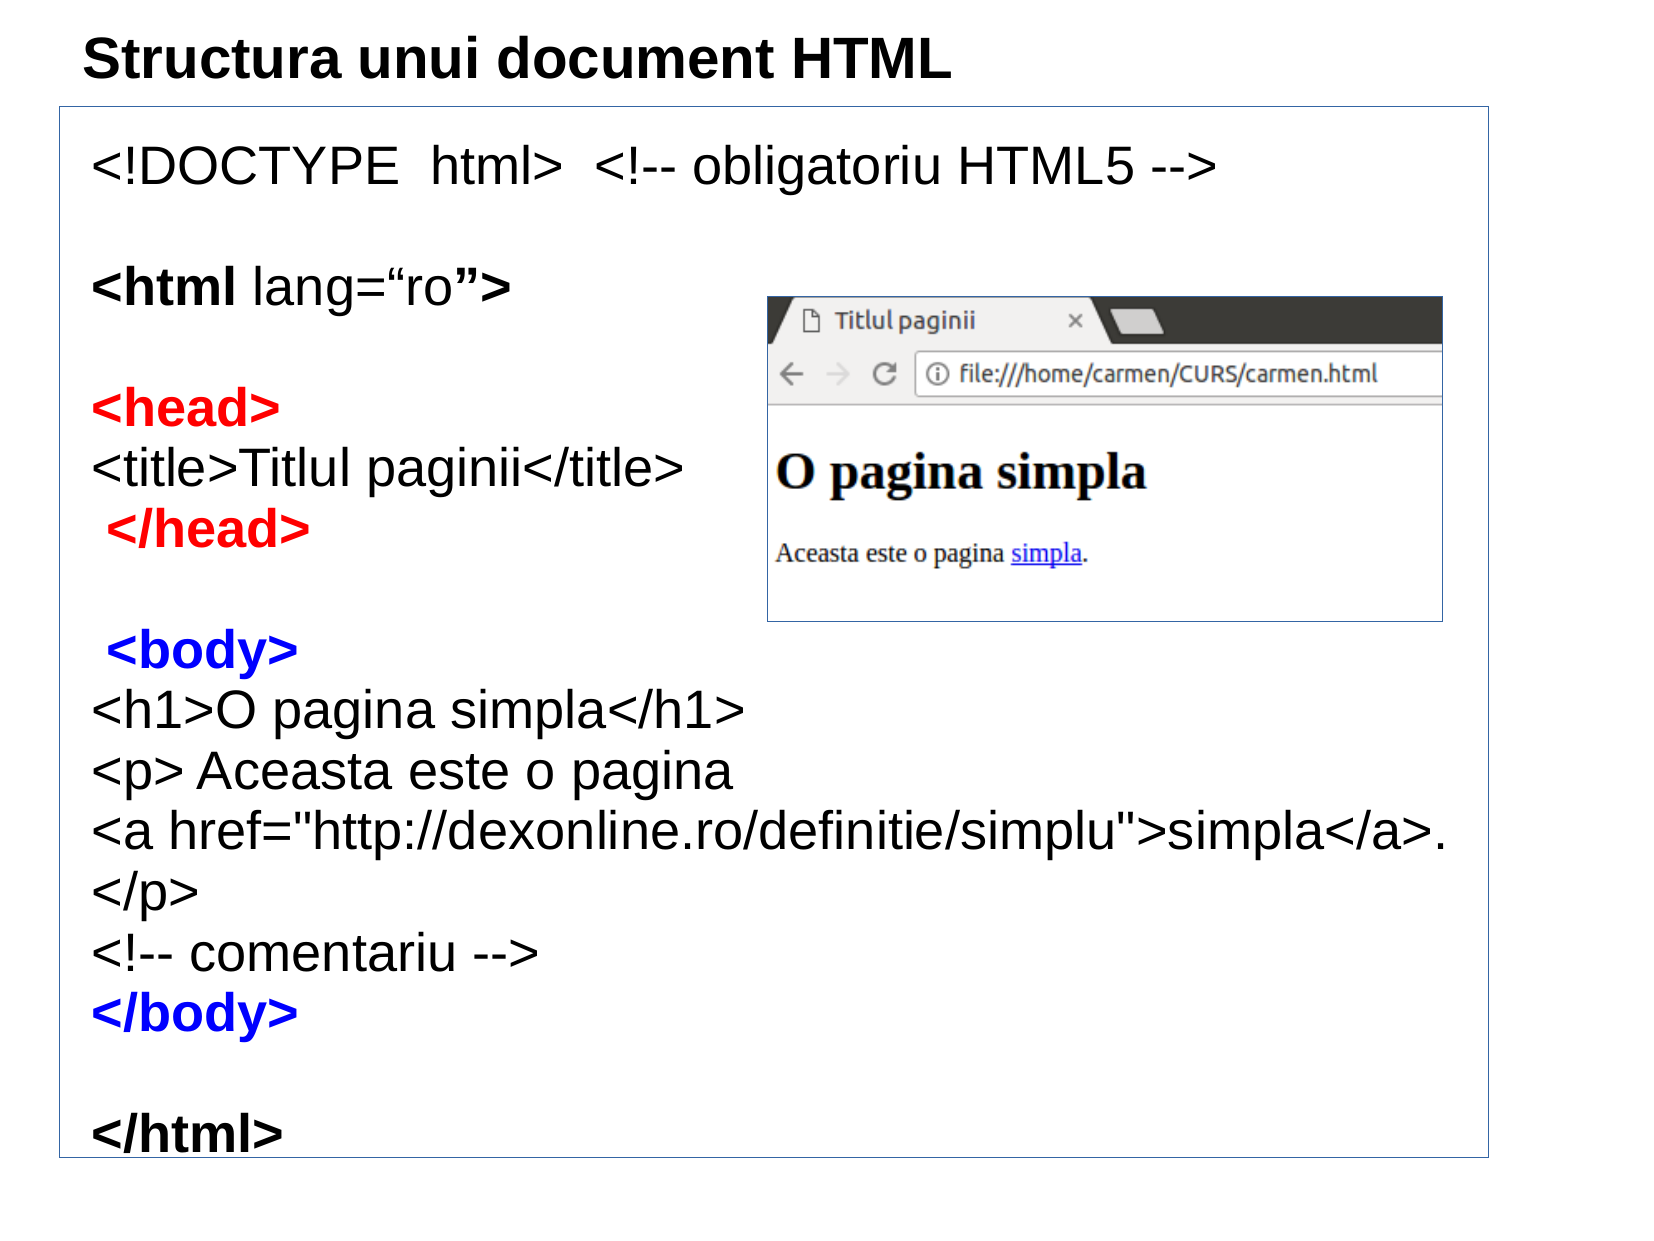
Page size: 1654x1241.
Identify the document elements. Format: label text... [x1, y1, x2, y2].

text_box [59, 106, 1489, 1158]
text_box <!DOCTYPE html> <!-- obligatoriu HTML5 --> <html lang=“ro”> <head> <title>Titlul paginii</title> </head> <body> <h1>O pagina simpla</h1> <p> Aceasta este o pagina <a href="http://dexonline.ro/definitie/simplu">simpla</a>. </p> <!-- comentariu --> </body> </html> [76, 227, 1524, 1233]
title Structura unui document HTML [82, 19, 1571, 227]
picture [767, 296, 1443, 622]
